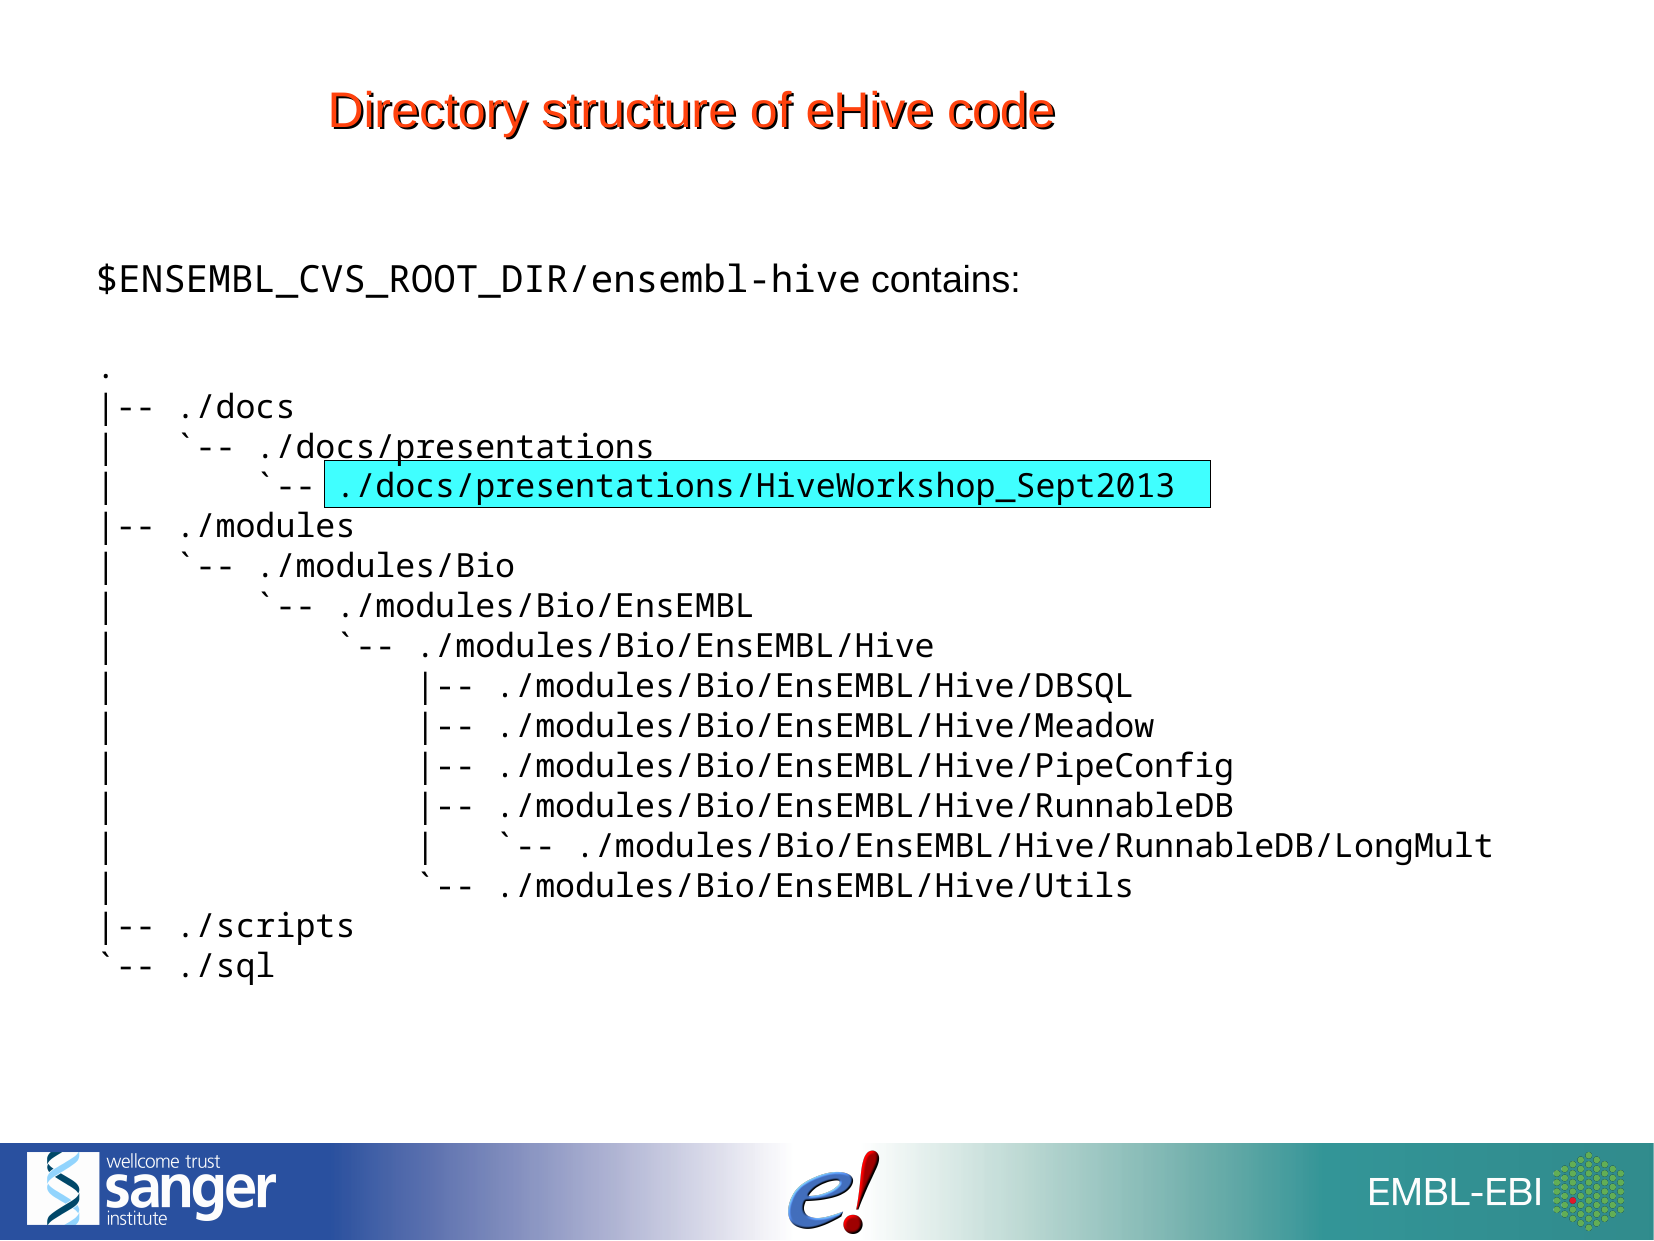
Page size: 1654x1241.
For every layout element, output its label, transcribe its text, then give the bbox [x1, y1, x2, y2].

picture [0, 1143, 1654, 1240]
text_box Directory structure of eHive code [82, 49, 1301, 153]
text_box $ENSEMBL_CVS_ROOT_DIR/ensembl-hive contains: . |-- ./docs | `-- ./docs/presentations | `-- ./docs/presentations/HiveWorkshop_Sept2013 |-- ./modules | `-- ./modules/Bio | `-- ./modules/Bio/EnsEMBL | `-- ./modules/Bio/EnsEMBL/Hive | |-- ./modules/Bio/EnsEMBL/Hive/DBSQL | |-- ./modules/Bio/EnsEMBL/Hive/Meadow | |-- ./modules/Bio/EnsEMBL/Hive/PipeConfig | |-- ./modules/Bio/EnsEMBL/Hive/RunnableDB | | `-- ./modules/Bio/EnsEMBL/Hive/RunnableDB/LongMult | `-- ./modules/Bio/EnsEMBL/Hive/Utils |-- ./scripts `-- ./sql [81, 194, 1569, 1096]
